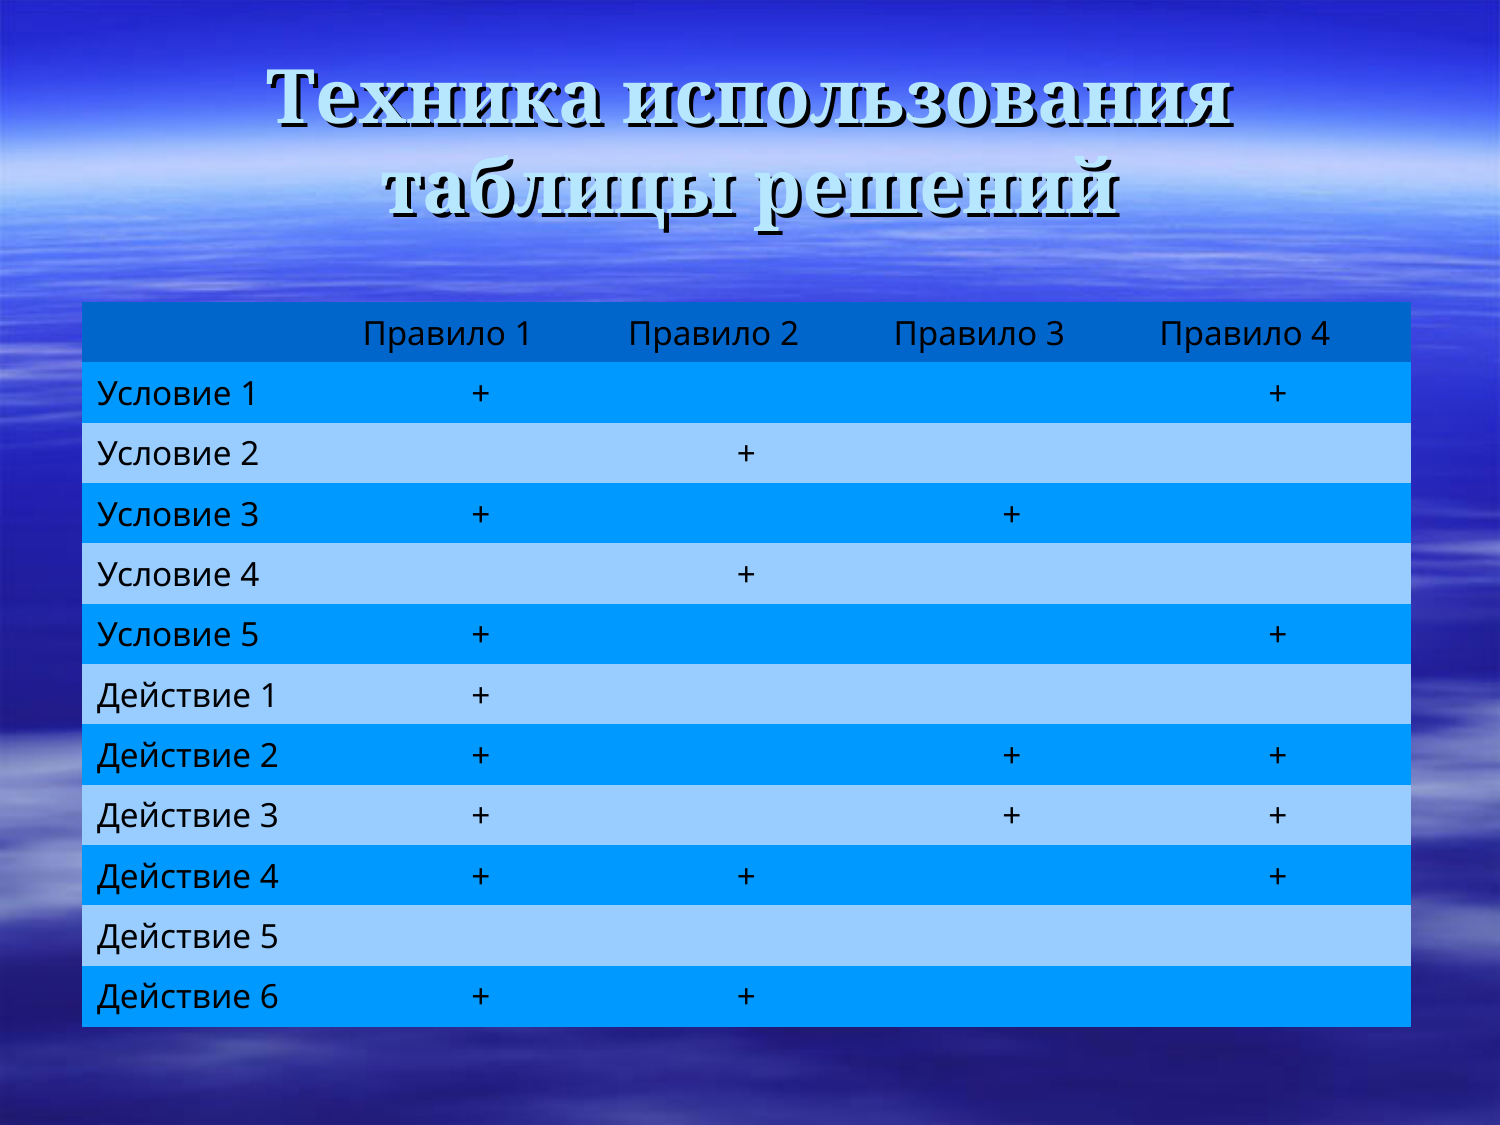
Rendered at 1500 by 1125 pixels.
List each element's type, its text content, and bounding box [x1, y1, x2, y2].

table_cell [613, 905, 879, 966]
table_cell [879, 966, 1145, 1027]
table_cell [879, 543, 1145, 604]
table_header [82, 302, 348, 362]
table_header Правило 3 [879, 302, 1145, 362]
table_cell Условие 1 [82, 362, 348, 423]
table_cell + [879, 785, 1145, 845]
table_cell Действие 2 [82, 724, 348, 785]
table_cell Условие 3 [82, 483, 348, 543]
table_cell [1145, 664, 1411, 724]
table_cell + [348, 966, 613, 1027]
table_cell [348, 543, 613, 604]
table_cell [348, 423, 613, 483]
table_cell [613, 724, 879, 785]
table_cell + [348, 664, 613, 724]
table_cell [613, 483, 879, 543]
table_cell + [613, 845, 879, 905]
table_cell [879, 423, 1145, 483]
table_header Правило 1 [348, 302, 613, 362]
table_cell [1145, 483, 1411, 543]
table_cell Действие 3 [82, 785, 348, 845]
table_cell [613, 604, 879, 664]
table_cell Действие 5 [82, 905, 348, 966]
title Техника использования таблицы решений [74, 13, 1424, 264]
table_cell [879, 905, 1145, 966]
table_cell [1145, 966, 1411, 1027]
table_cell + [1145, 785, 1411, 845]
table_cell [1145, 543, 1411, 604]
table_cell [879, 845, 1145, 905]
table_cell [613, 785, 879, 845]
table_cell [879, 604, 1145, 664]
table_cell + [613, 543, 879, 604]
table_header Правило 2 [613, 302, 879, 362]
table_cell [613, 362, 879, 423]
table_cell + [348, 483, 613, 543]
table_header Правило 4 [1145, 302, 1411, 362]
table_cell Условие 5 [82, 604, 348, 664]
table_cell + [348, 785, 613, 845]
table_cell [348, 905, 613, 966]
table_cell Действие 1 [82, 664, 348, 724]
table_cell + [348, 604, 613, 664]
table_cell [879, 664, 1145, 724]
table_cell + [1145, 604, 1411, 664]
table_cell [613, 664, 879, 724]
picture [0, 0, 1500, 1125]
table_cell Действие 4 [82, 845, 348, 905]
table_cell + [613, 966, 879, 1027]
table_cell + [348, 845, 613, 905]
table_cell + [1145, 845, 1411, 905]
table_cell Условие 4 [82, 543, 348, 604]
table_cell + [1145, 724, 1411, 785]
table_cell + [348, 724, 613, 785]
table_cell Условие 2 [82, 423, 348, 483]
table_cell + [613, 423, 879, 483]
table_cell [1145, 905, 1411, 966]
table_cell [1145, 423, 1411, 483]
table_cell [879, 362, 1145, 423]
table_cell + [879, 724, 1145, 785]
chart [225, 280, 1440, 995]
table_cell + [1145, 362, 1411, 423]
table_cell + [879, 483, 1145, 543]
table_cell + [348, 362, 613, 423]
table_cell Действие 6 [82, 966, 348, 1027]
